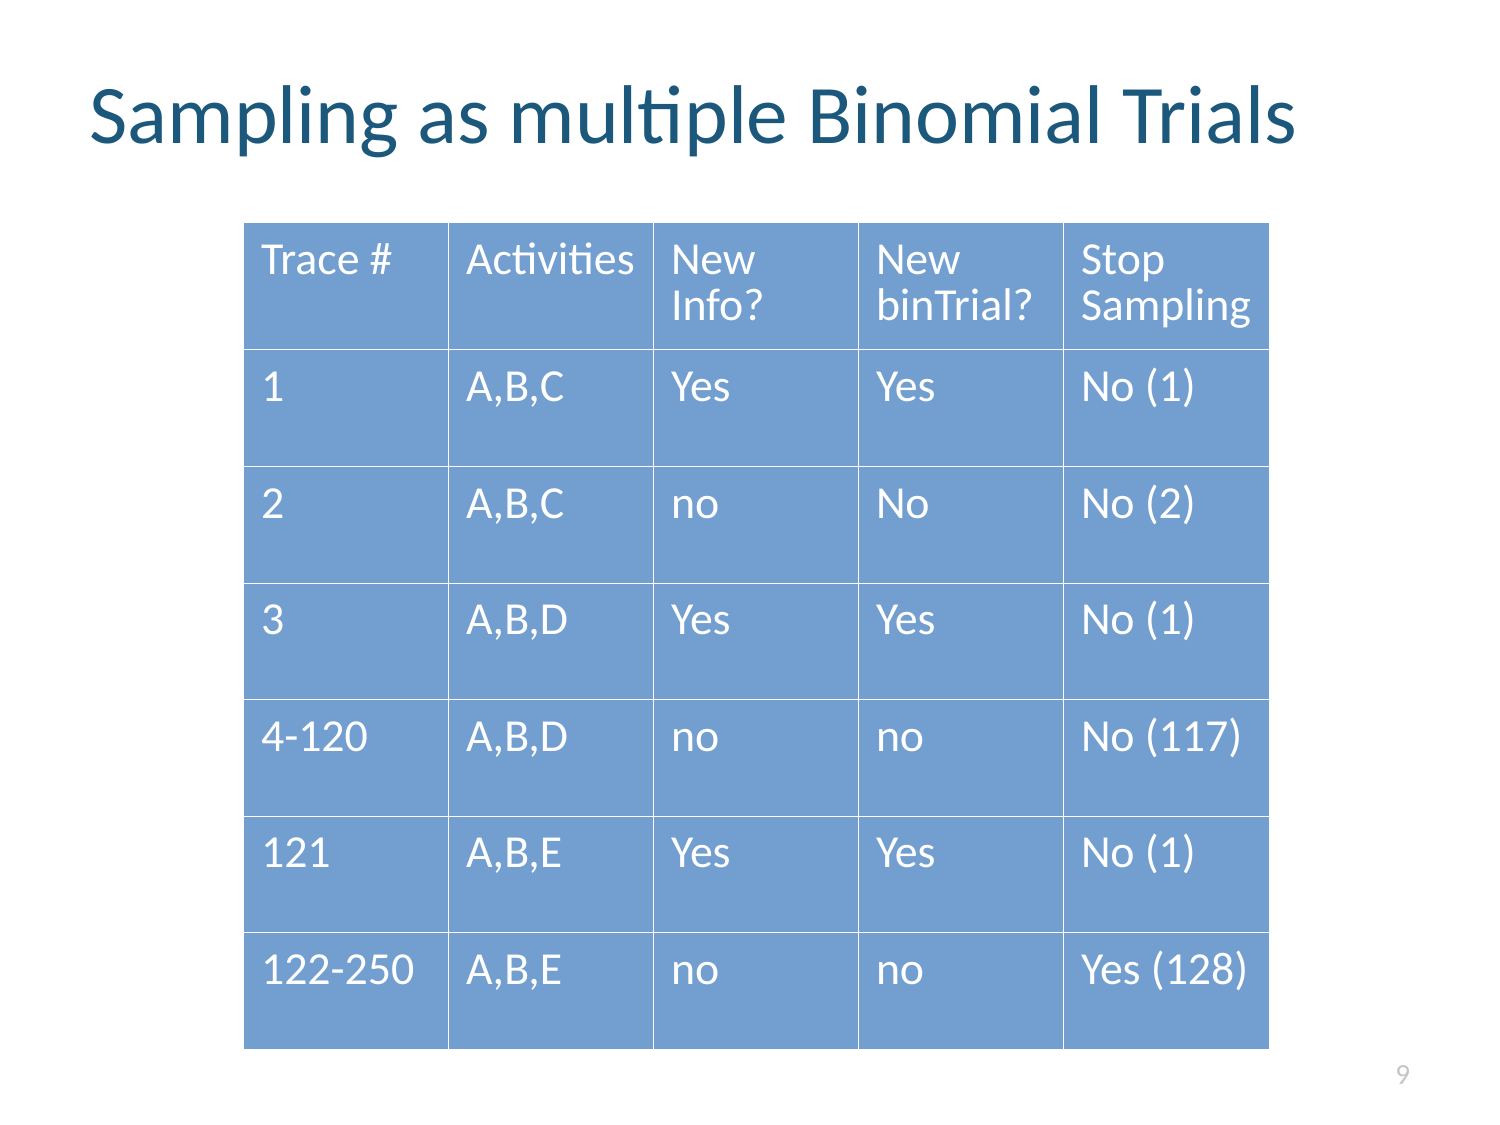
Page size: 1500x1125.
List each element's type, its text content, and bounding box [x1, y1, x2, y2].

table_cell Yes [859, 584, 1063, 699]
text_box <number> [1074, 1042, 1425, 1103]
table_cell A,B,D [449, 584, 653, 699]
table_cell No (2) [1064, 467, 1269, 583]
table_cell No (1) [1064, 584, 1269, 699]
table_header New Info? [654, 223, 858, 349]
table_cell no [654, 933, 858, 1049]
table_cell no [654, 700, 858, 816]
table_cell Yes [654, 584, 858, 699]
table_cell Yes [859, 350, 1063, 466]
table_cell No [859, 467, 1063, 583]
table_header Trace # [244, 223, 448, 349]
table_cell 3 [244, 584, 448, 699]
table_cell 122-250 [244, 933, 448, 1049]
table_cell A,B,D [449, 700, 653, 816]
text_box Sampling as multiple Binomial Trials [75, 45, 1431, 175]
table_header Stop Sampling [1064, 223, 1269, 349]
table_cell 2 [244, 467, 448, 583]
table_header New binTrial? [859, 223, 1063, 349]
table_cell no [859, 700, 1063, 816]
table_cell A,B,C [449, 350, 653, 466]
table_cell no [654, 467, 858, 583]
table_cell No (117) [1064, 700, 1269, 816]
table_cell A,B,C [449, 467, 653, 583]
table_cell Yes [654, 350, 858, 466]
table_cell 121 [244, 817, 448, 932]
table_cell no [859, 933, 1063, 1049]
table_cell No (1) [1064, 817, 1269, 932]
table_cell A,B,E [449, 817, 653, 932]
table_cell 1 [244, 350, 448, 466]
table_cell 4-120 [244, 700, 448, 816]
table_cell Yes [654, 817, 858, 932]
table_cell Yes (128) [1064, 933, 1269, 1049]
table_cell No (1) [1064, 350, 1269, 466]
table_header Activities [449, 223, 653, 349]
table_cell Yes [859, 817, 1063, 932]
table_cell A,B,E [449, 933, 653, 1049]
